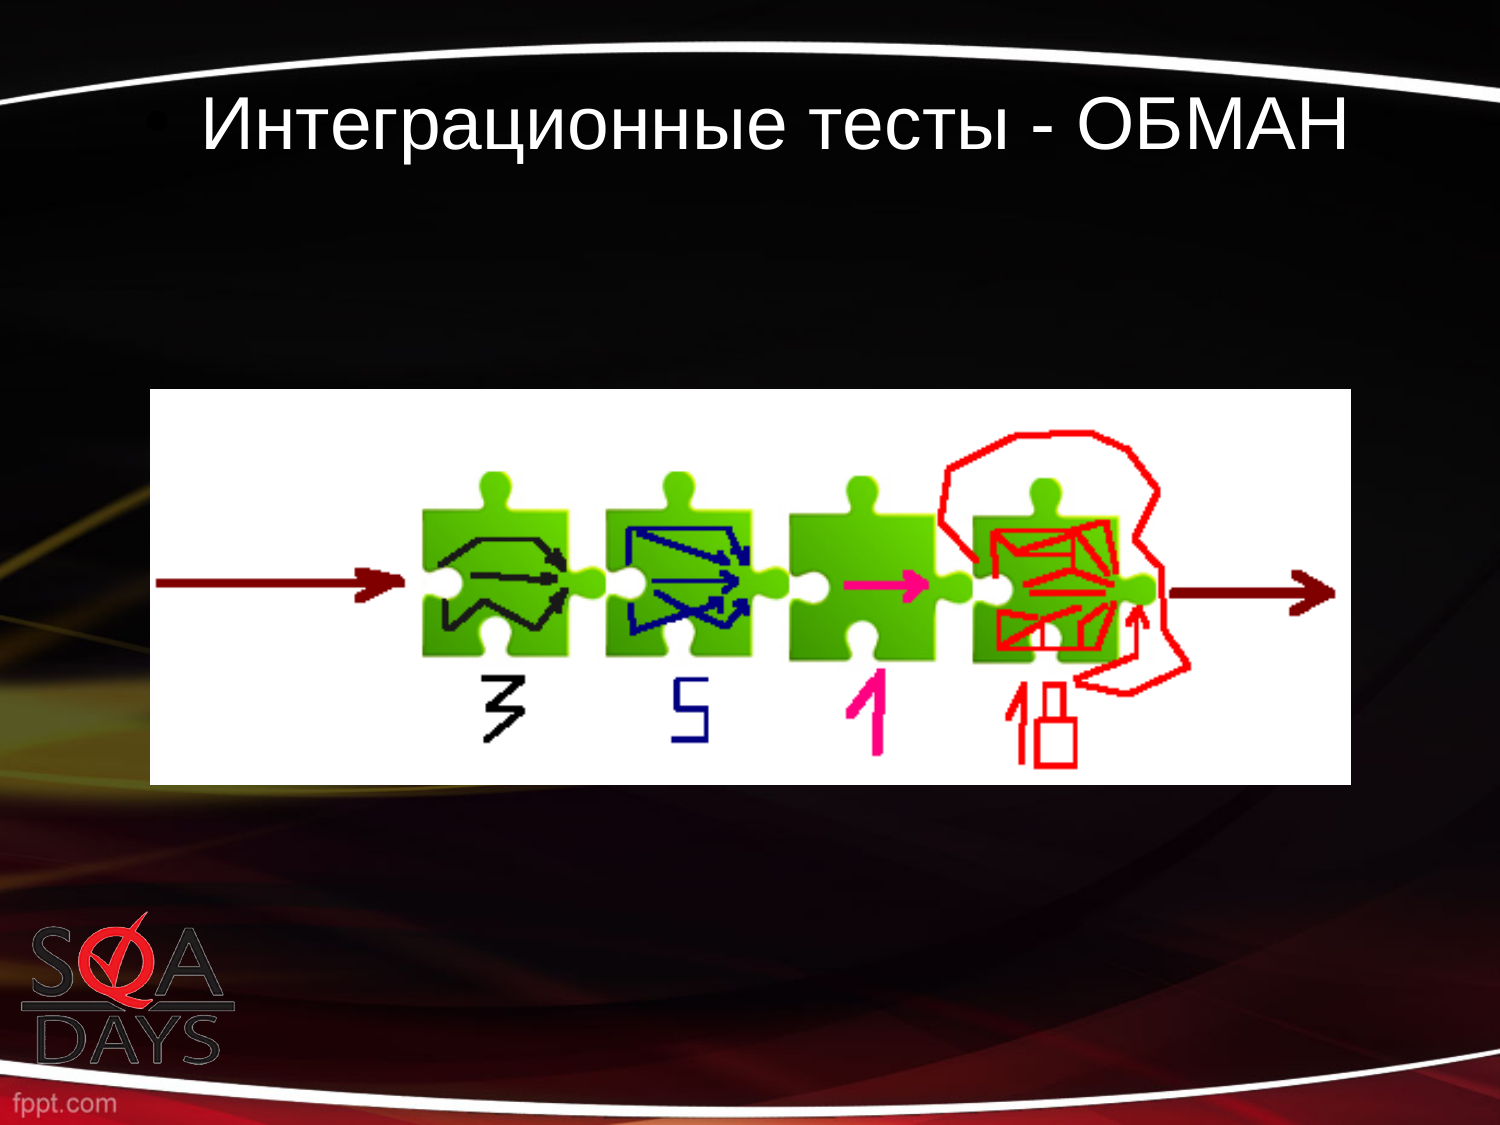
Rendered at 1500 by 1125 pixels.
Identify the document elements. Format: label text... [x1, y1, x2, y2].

picture [0, 0, 1500, 1125]
list Интеграционные тесты - ОБМАН [90, 45, 1406, 196]
